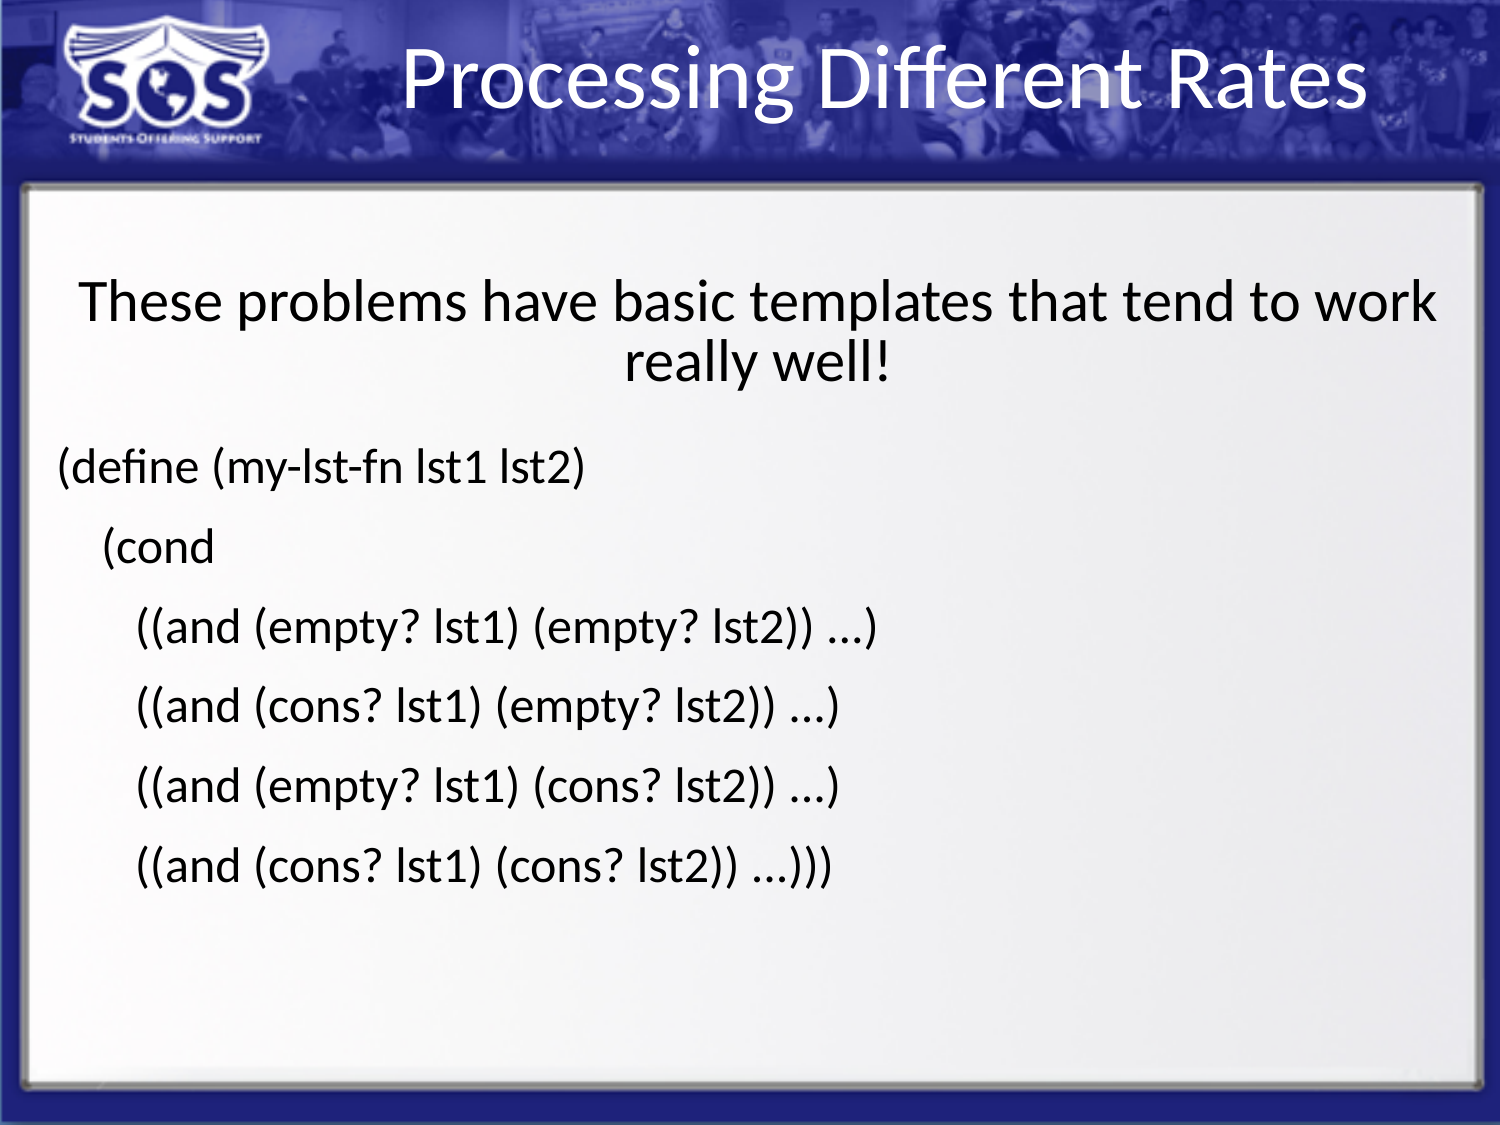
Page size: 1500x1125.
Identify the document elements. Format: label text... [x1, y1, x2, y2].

text_box These problems have basic templates that tend to work really well! [29, 268, 1489, 430]
text_box (define (my-lst-fn lst1 lst2) (cond ((and (empty? lst1) (empty? lst2)) ...) ((and (cons? lst1) (empty? lst2)) ...) ((and (empty? lst1) (cons? lst2)) ...) ((and (cons? lst1) (cons? lst2)) ...))) [41, 438, 1388, 1035]
text_box Processing Different Rates [324, 30, 1447, 157]
picture [0, 0, 1500, 1125]
